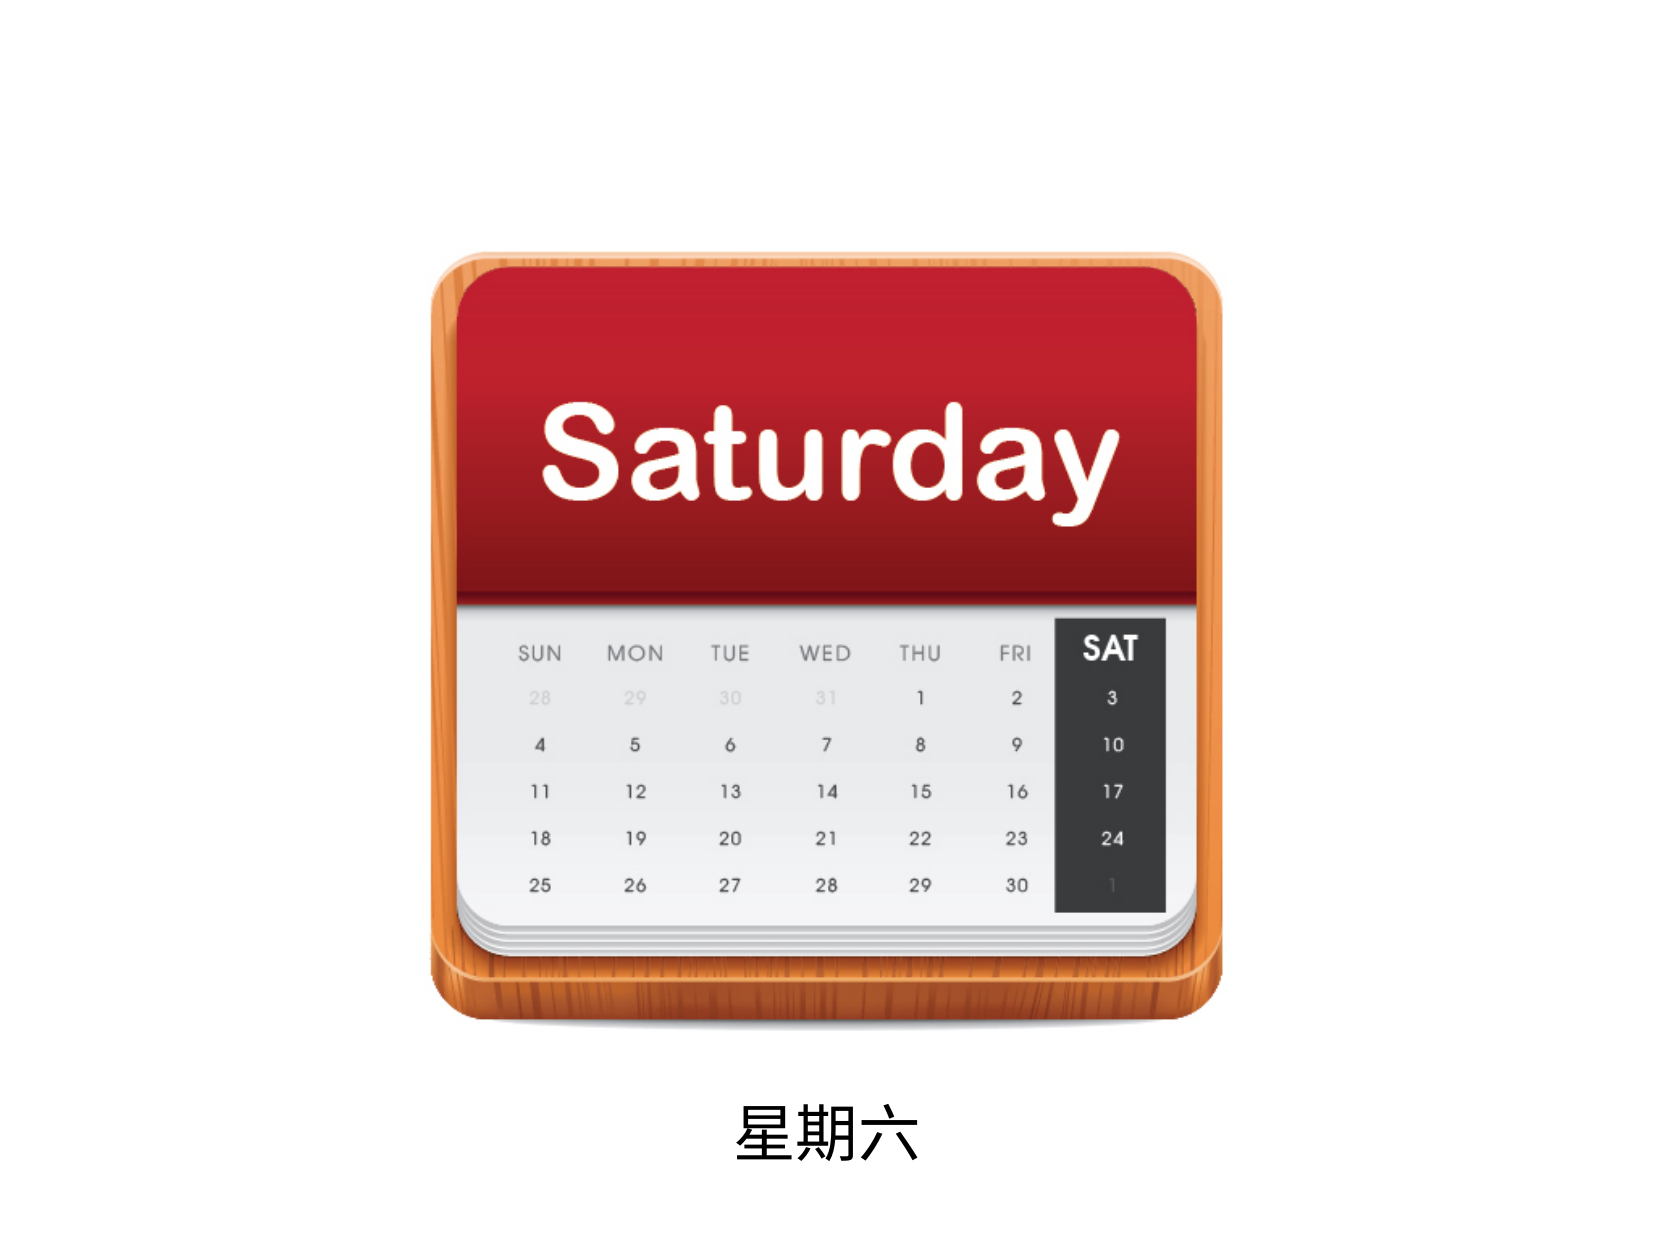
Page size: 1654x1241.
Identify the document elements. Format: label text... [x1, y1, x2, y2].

title 星期六 [82, 1025, 1571, 1233]
picture [0, 0, 1654, 1241]
